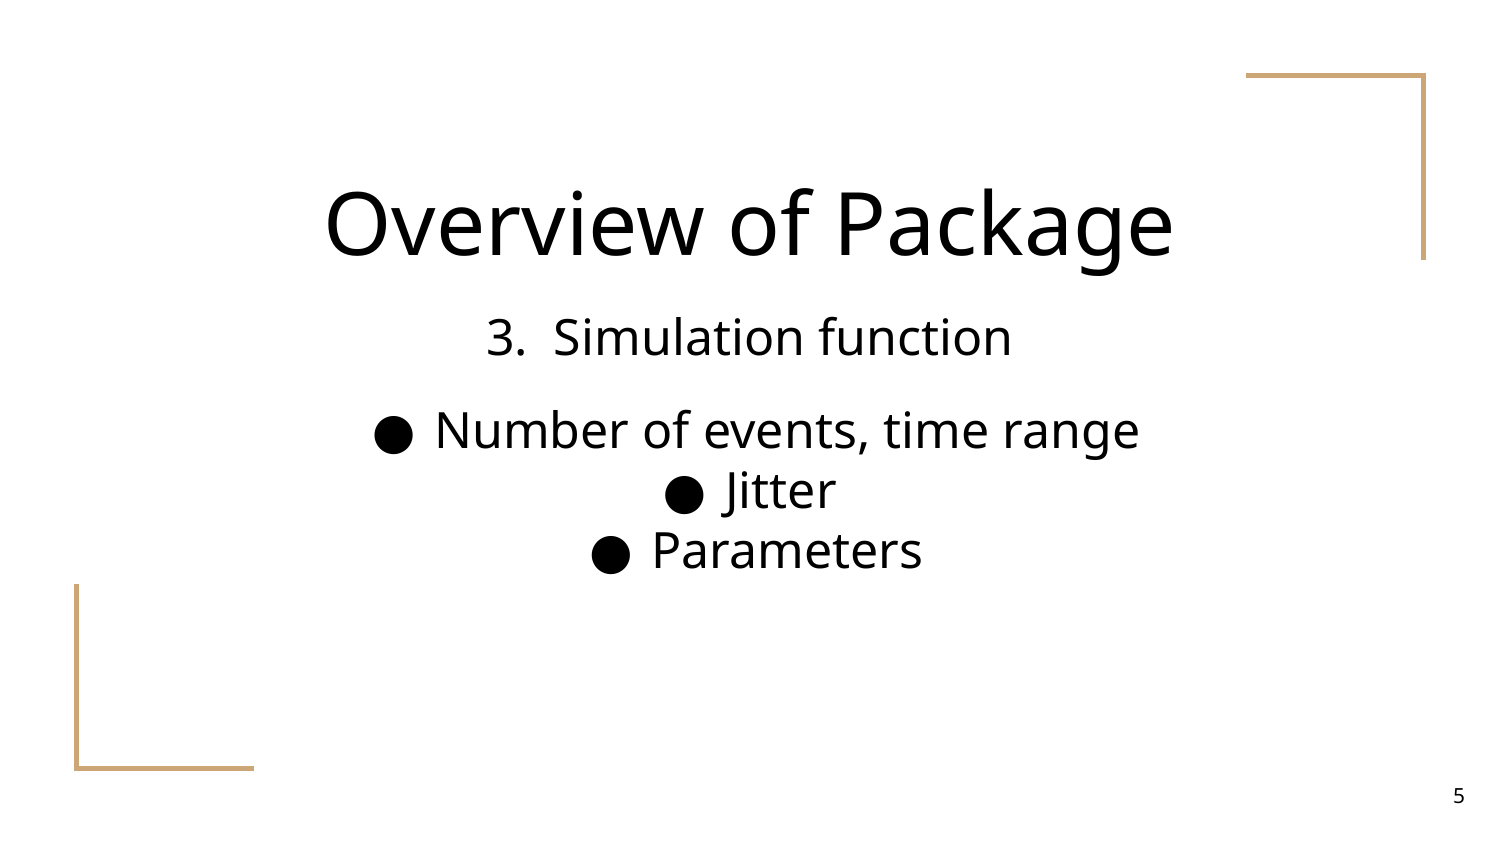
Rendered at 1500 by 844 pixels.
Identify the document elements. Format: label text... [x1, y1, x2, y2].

title Overview of Package [126, 94, 1374, 197]
slide_number <number> [1389, 764, 1480, 830]
list 3. Simulation function Number of events, time range Jitter Parameters [102, 197, 1398, 374]
